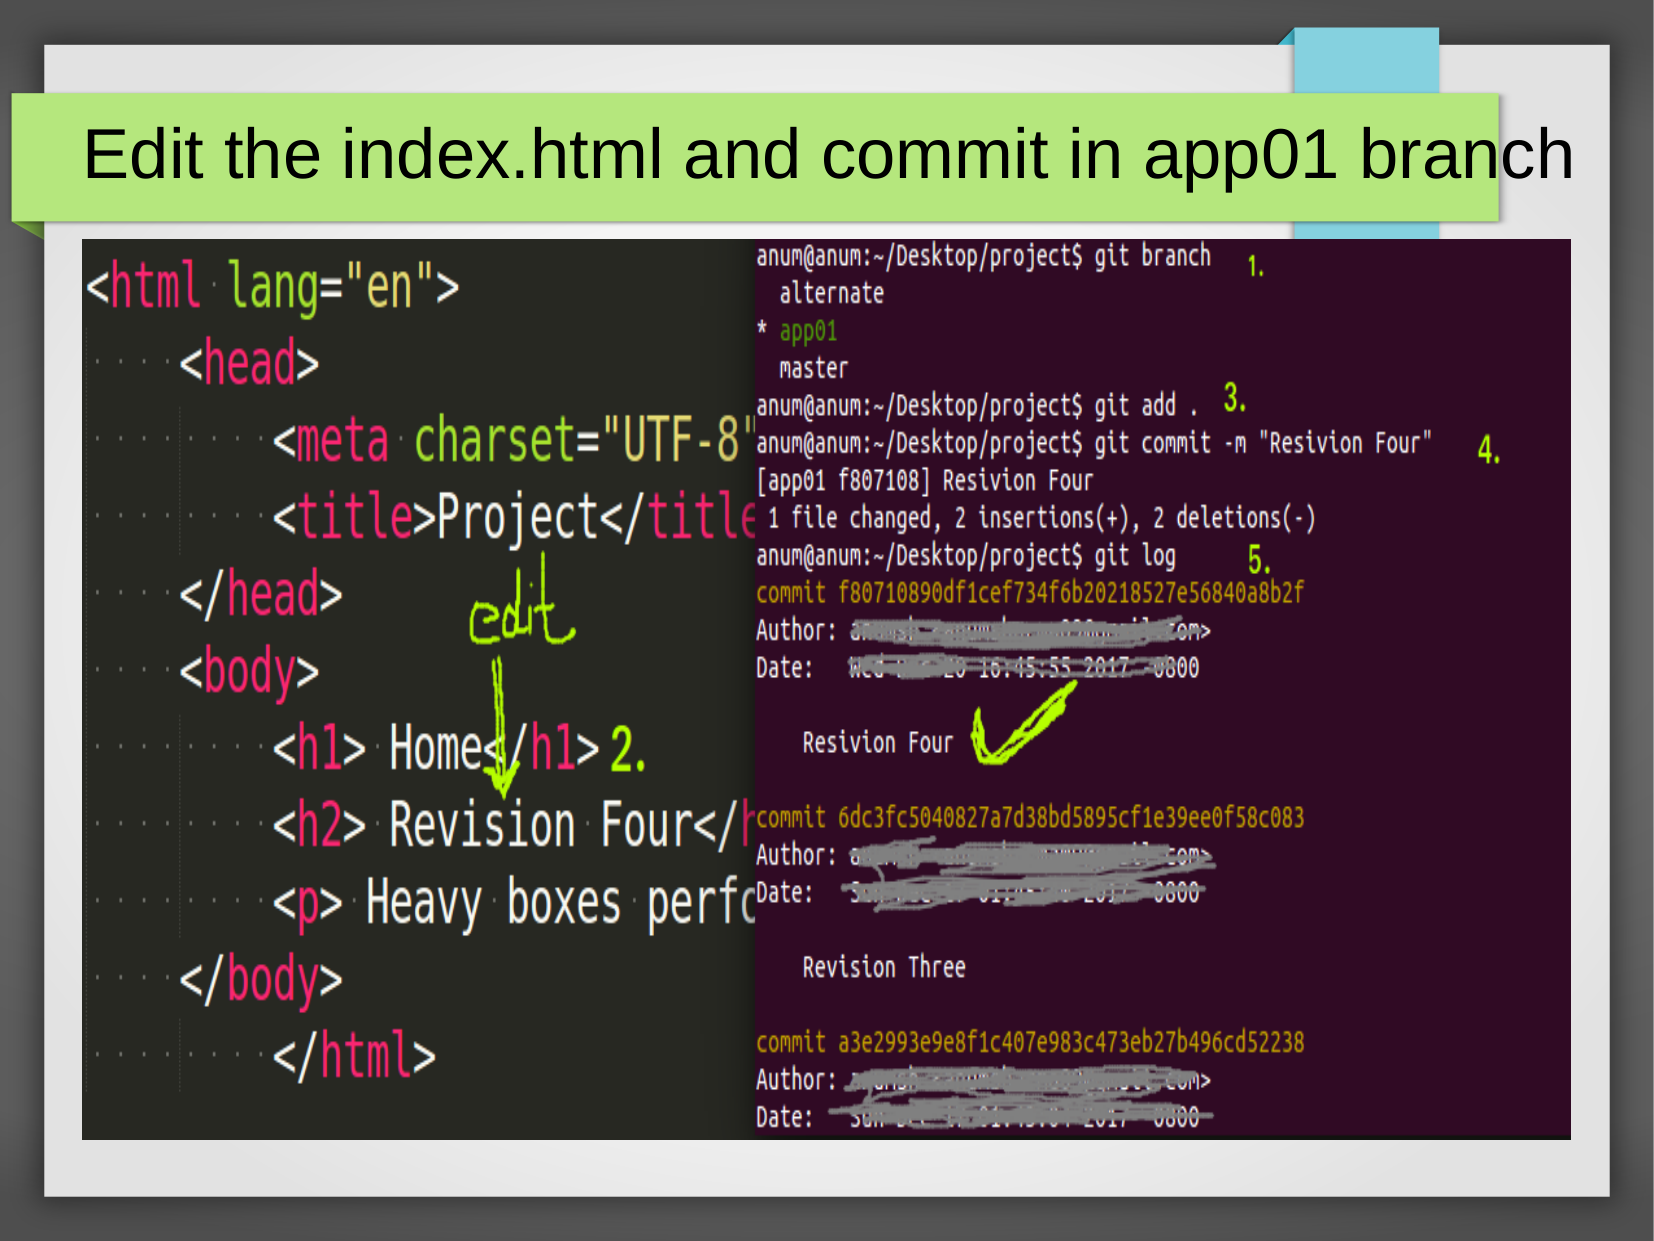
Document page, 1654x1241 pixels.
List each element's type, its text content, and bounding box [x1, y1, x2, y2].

picture [0, 0, 1654, 1241]
title Edit the index.html and commit in app01 branch [82, 94, 1606, 213]
